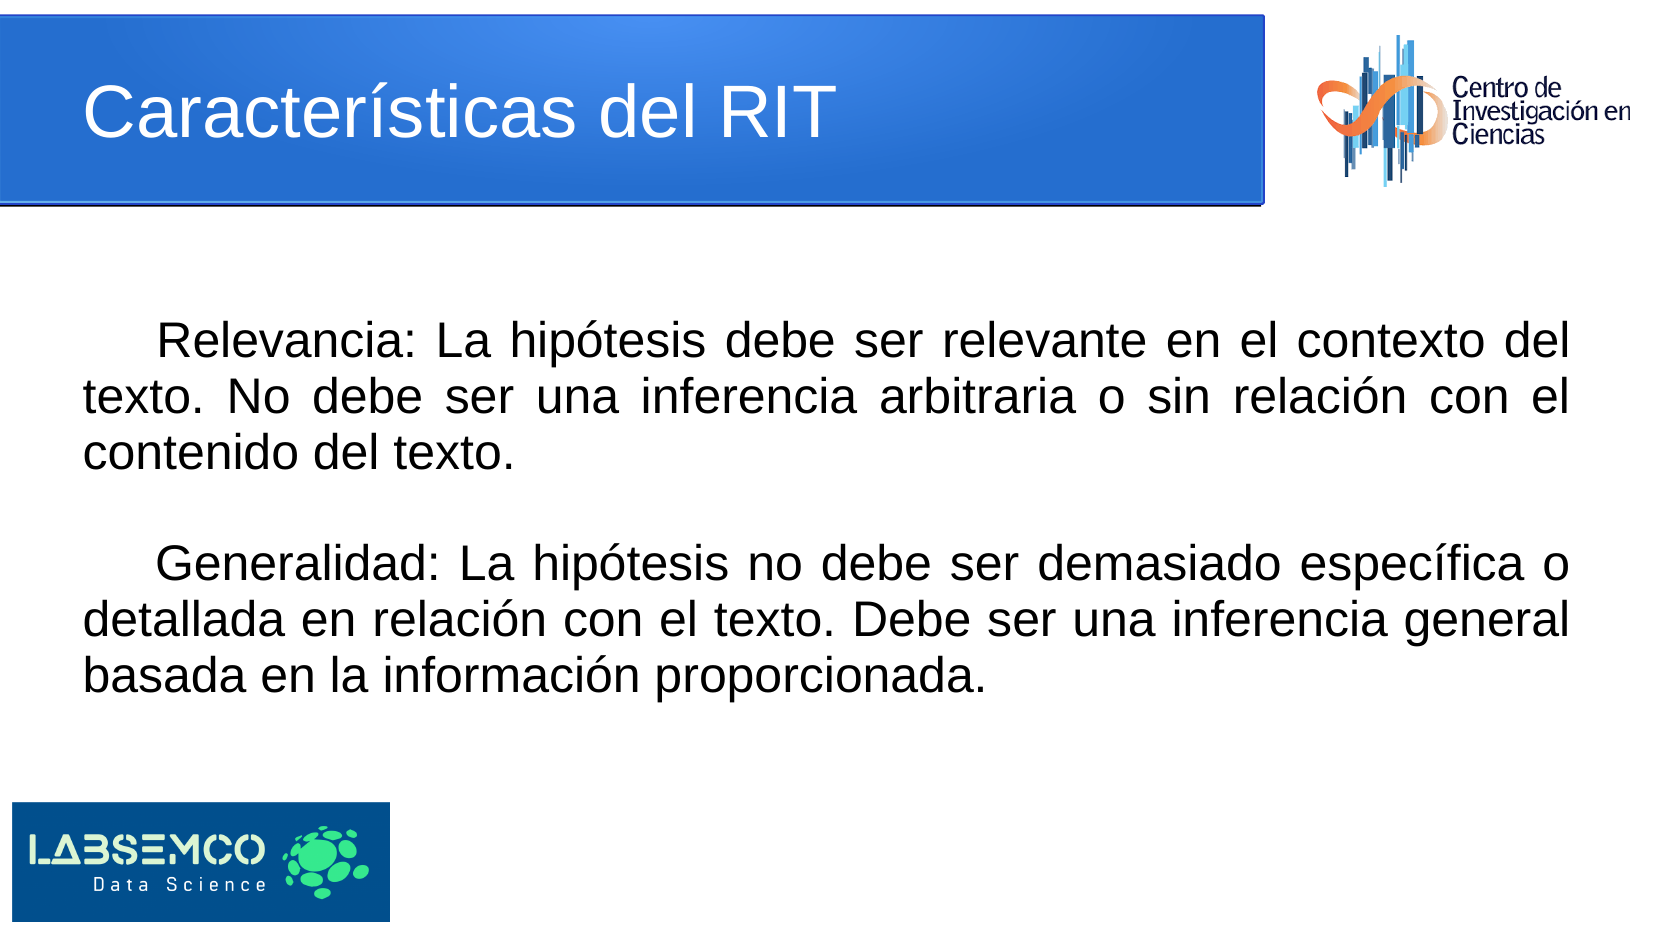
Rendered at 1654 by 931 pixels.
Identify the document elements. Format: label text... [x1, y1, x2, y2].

subtitle Relevancia: La hipótesis debe ser relevante en el contexto del texto. No debe ser una inferencia arbitraria o sin relación con el contenido del texto. Generalidad: La hipótesis no debe ser demasiado específica o detallada en relación con el texto. Debe ser una inferencia general basada en la información proporcionada. [82, 200, 1571, 815]
picture [11, 801, 390, 922]
picture [1317, 35, 1630, 187]
title Características del RIT [82, 35, 1235, 189]
